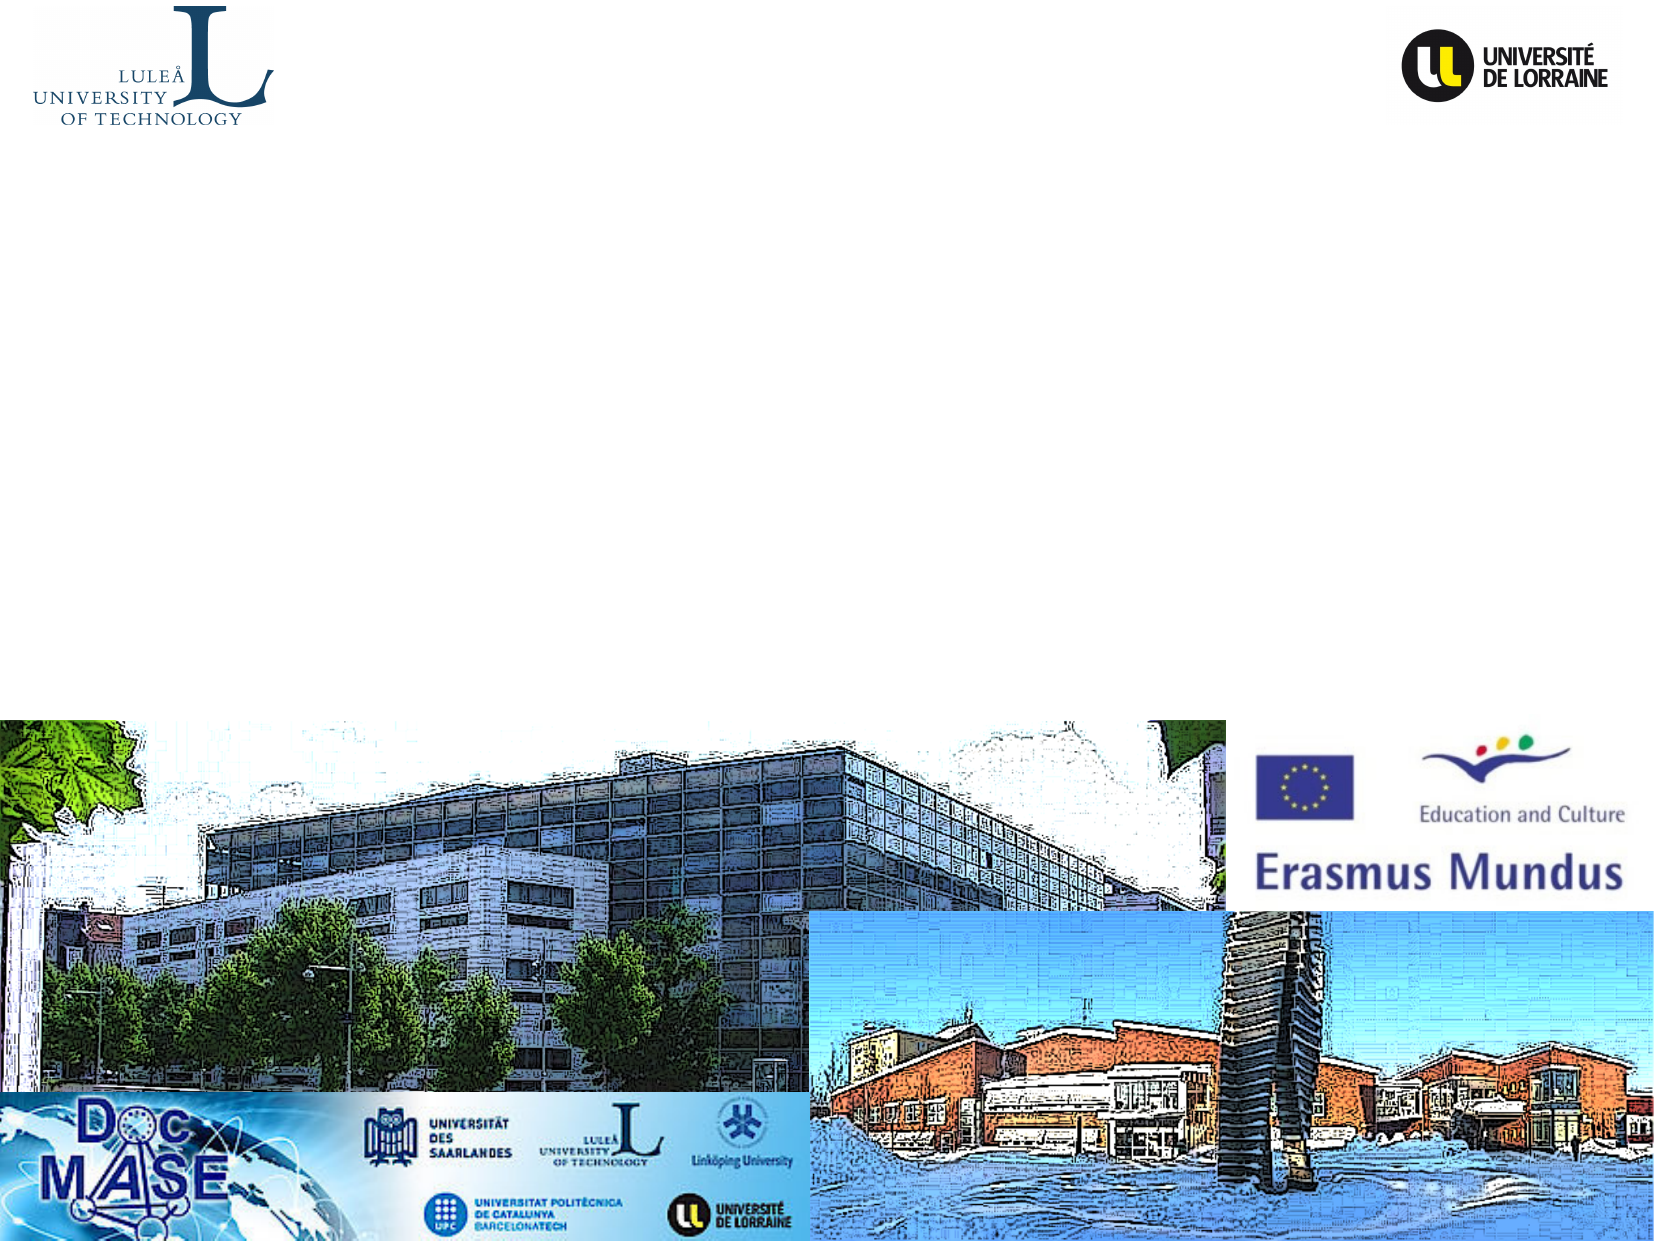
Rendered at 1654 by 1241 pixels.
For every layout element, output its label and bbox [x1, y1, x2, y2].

picture [0, 720, 1654, 1241]
picture [1386, 6, 1623, 126]
picture [33, 6, 274, 126]
picture [1234, 714, 1644, 910]
